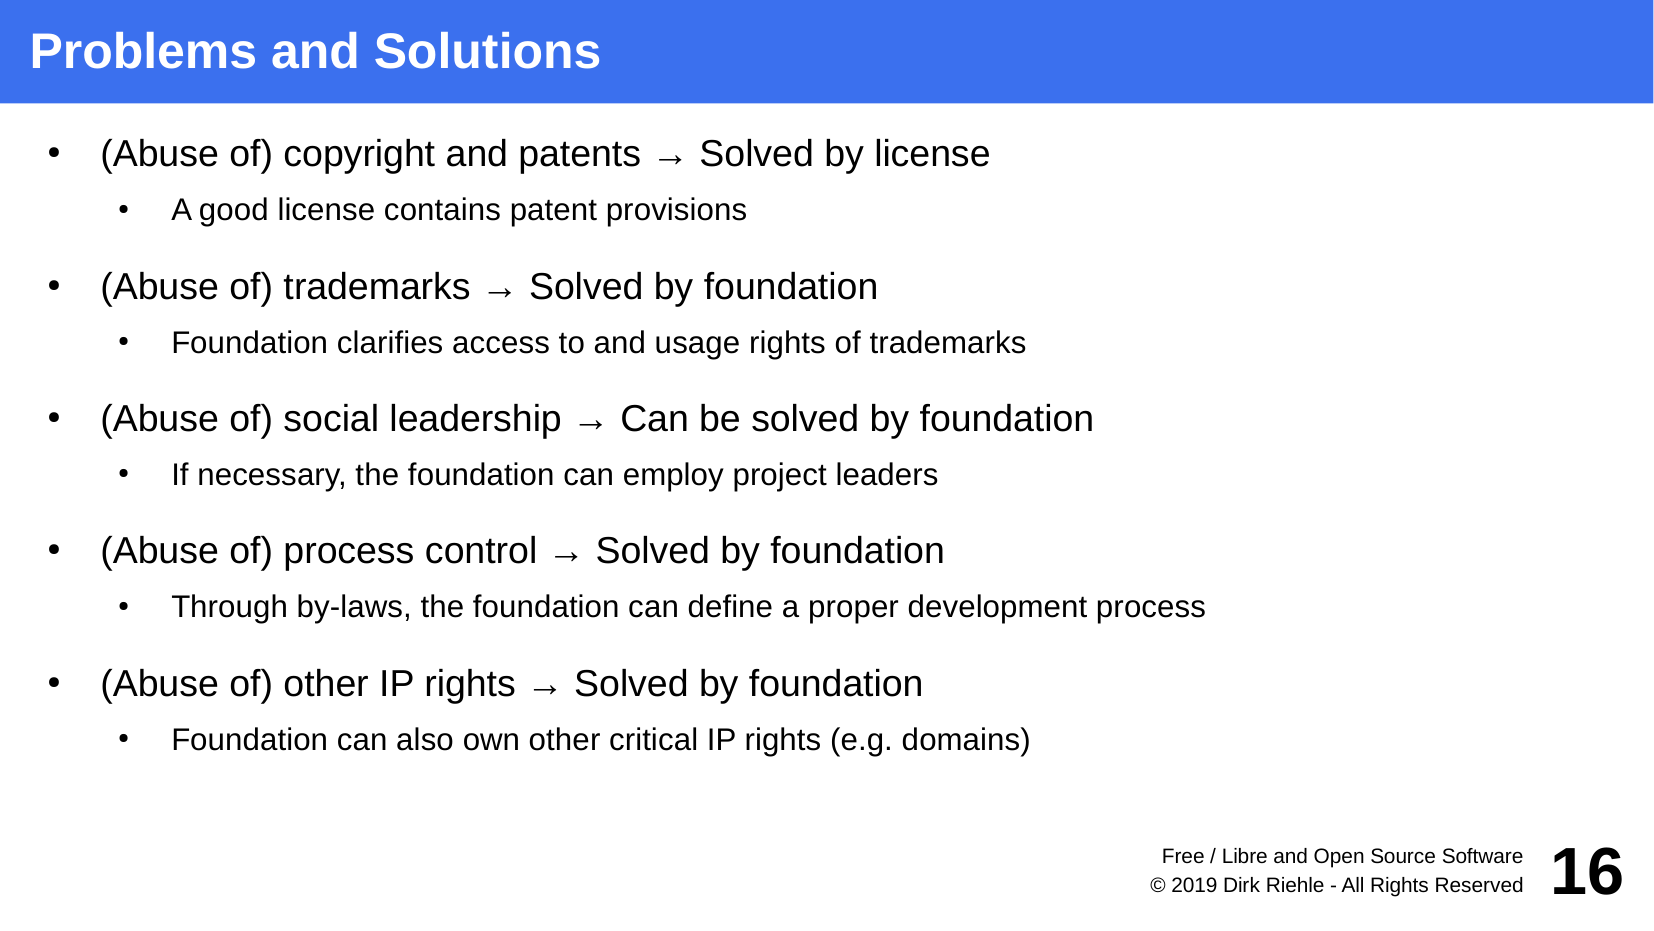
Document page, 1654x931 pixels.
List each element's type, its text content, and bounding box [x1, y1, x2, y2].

title Problems and Solutions [0, 0, 1654, 104]
list (Abuse of) copyright and patents → Solved by license A good license contains patent provisions (Abuse of) trademarks → Solved by foundation Foundation clarifies access to and usage rights of trademarks (Abuse of) social leadership → Can be solved by foundation If necessary, the foundation can employ project leaders (Abuse of) process control → Solved by foundation Through by-laws, the foundation can define a proper development process (Abuse of) other IP rights → Solved by foundation Foundation can also own other critical IP rights (e.g. domains) [29, 132, 1625, 813]
